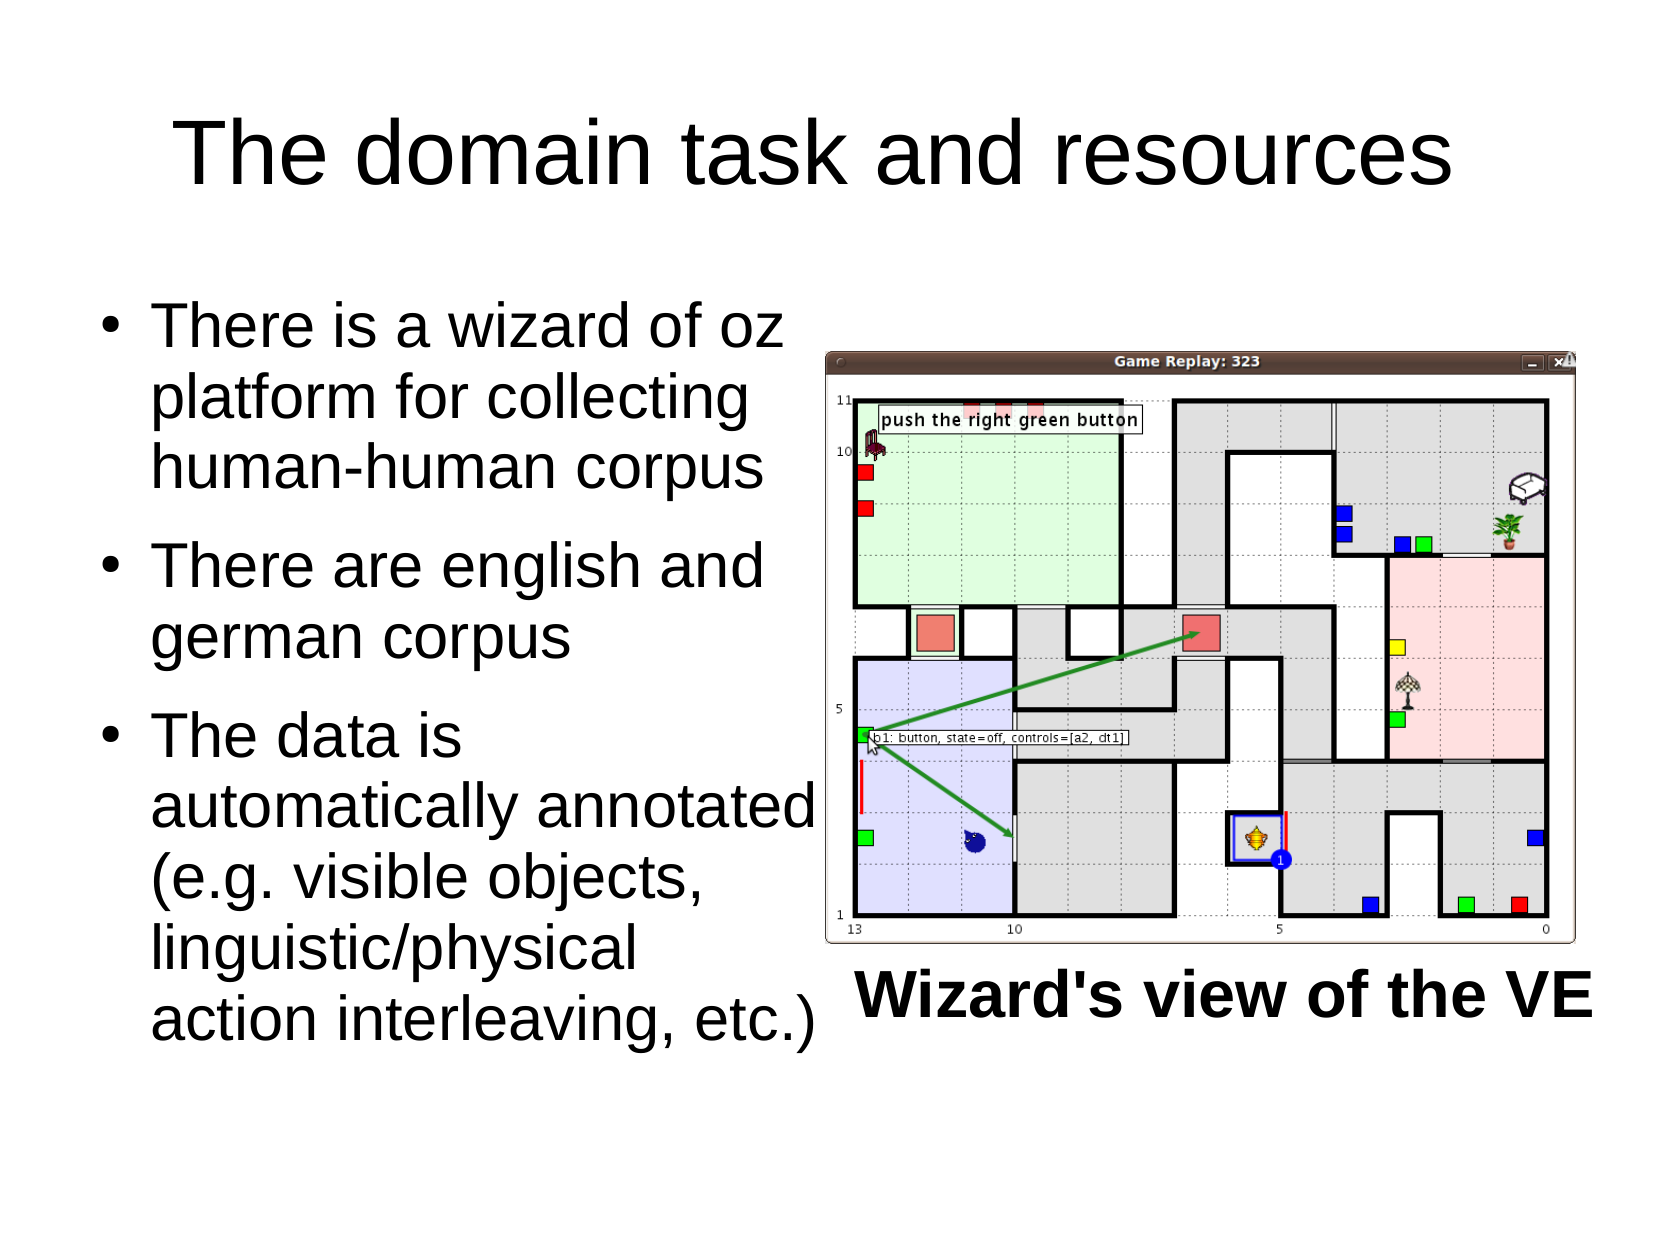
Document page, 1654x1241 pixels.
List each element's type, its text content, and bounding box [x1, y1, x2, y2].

text_box Wizard's view of the VE [837, 949, 1613, 1051]
title The domain task and resources [82, 49, 1571, 257]
list There is a wizard of oz platform for collecting human-human corpus There are english and german corpus The data is automatically annotated (e.g. visible objects, linguistic/physical action interleaving, etc.) [82, 290, 826, 1201]
picture [825, 351, 1576, 944]
